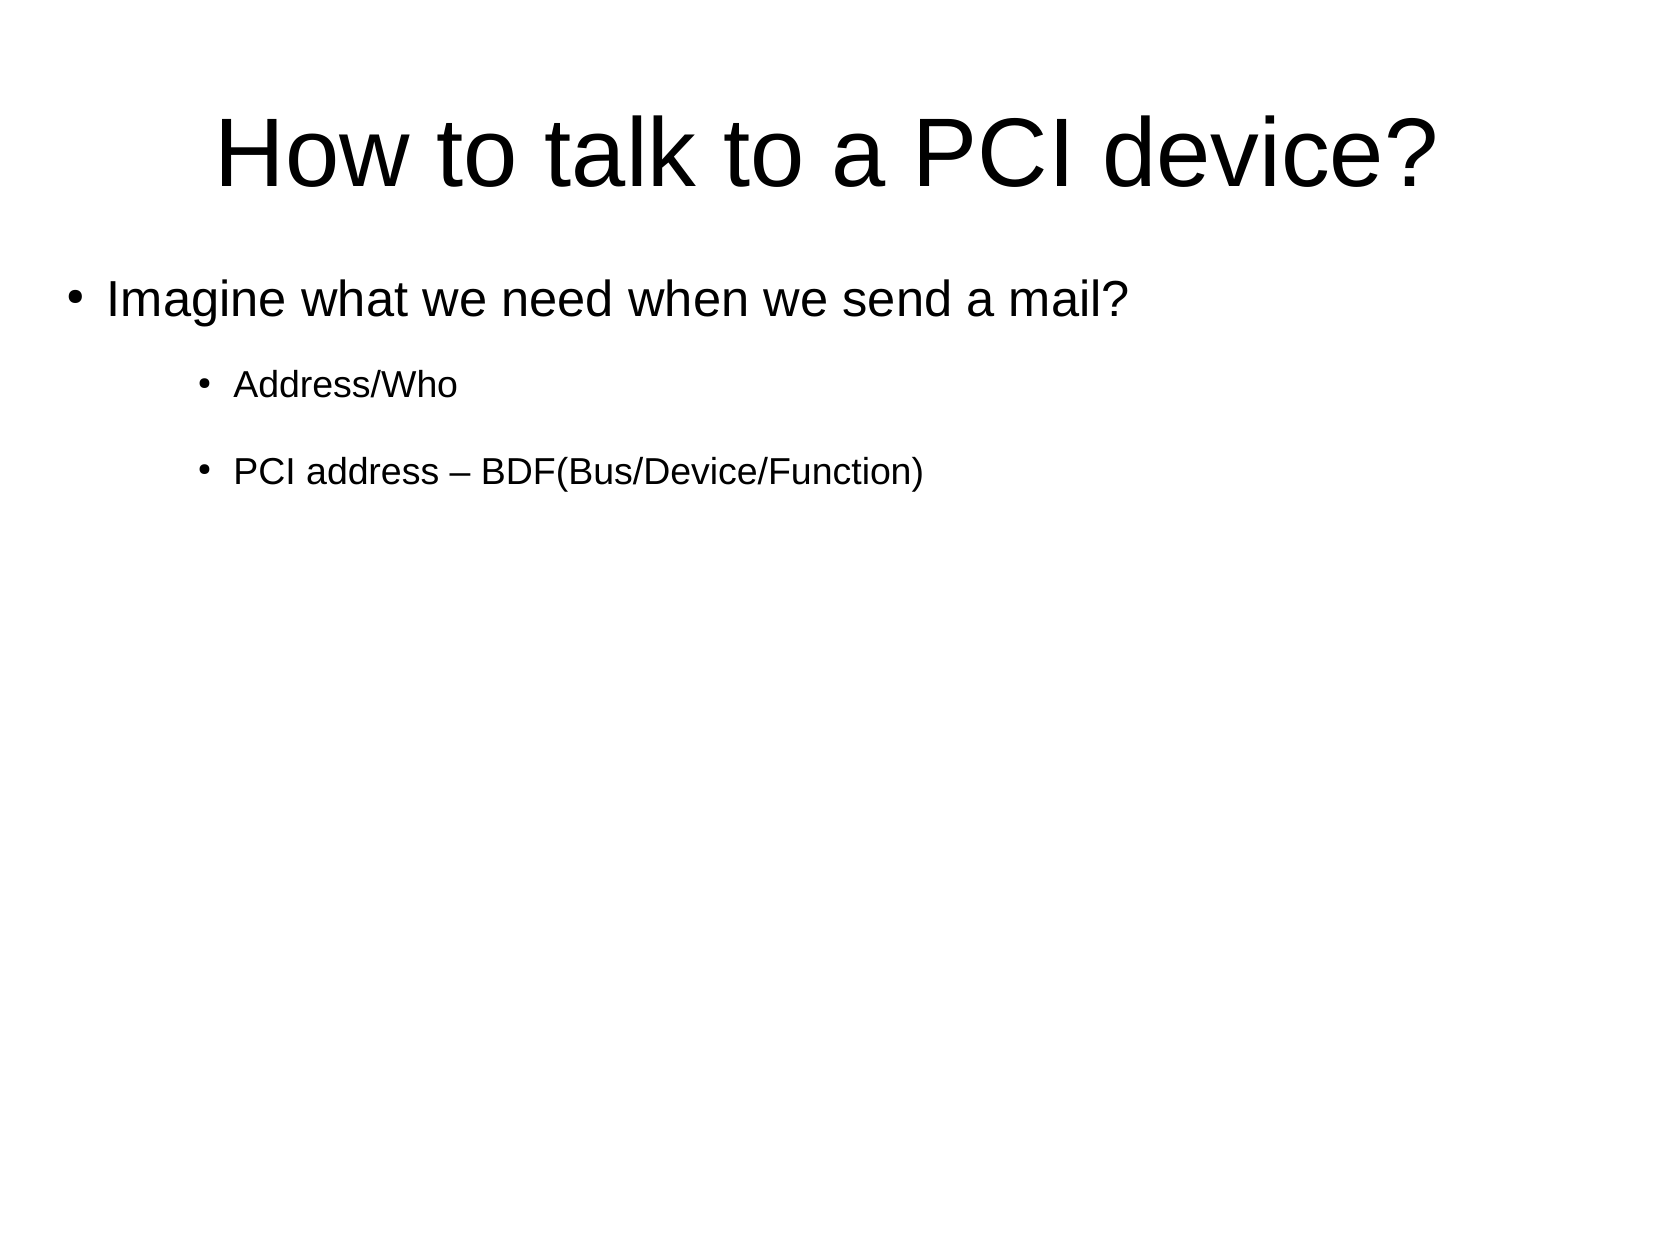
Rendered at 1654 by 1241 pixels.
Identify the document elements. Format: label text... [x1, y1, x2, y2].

title How to talk to a PCI device? [82, 49, 1571, 257]
text_box Address/Who [147, 356, 945, 414]
text_box PCI address – BDF(Bus/Device/Function) [147, 442, 945, 500]
list Imagine what we need when we send a mail? [52, 270, 1590, 328]
